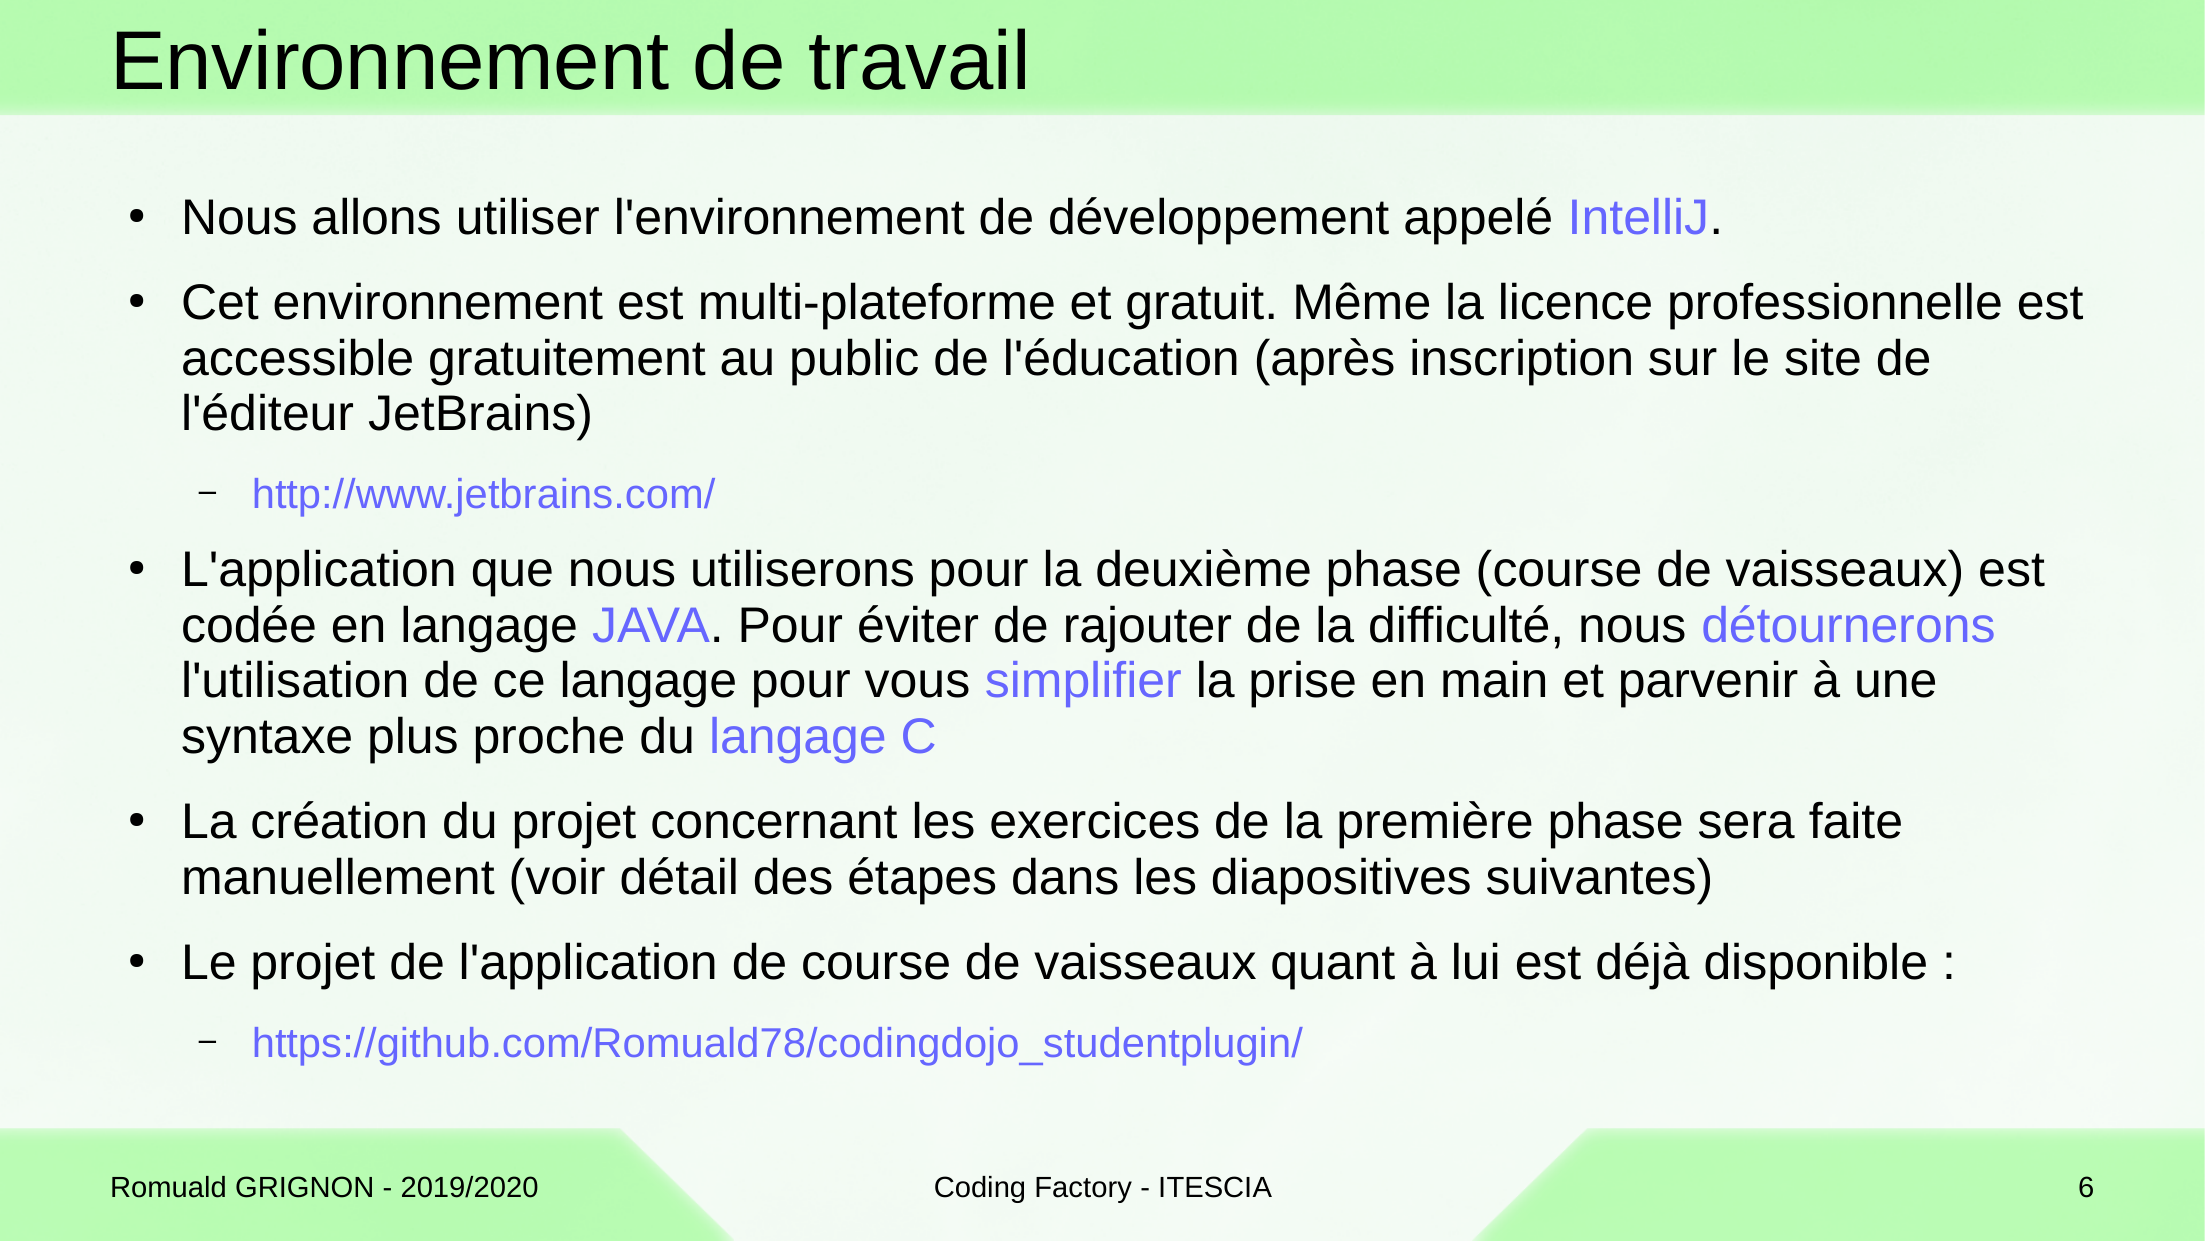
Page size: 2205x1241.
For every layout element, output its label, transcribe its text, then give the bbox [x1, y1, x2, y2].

title Environnement de travail [110, 49, 2095, 257]
picture [0, 0, 2205, 1241]
list Nous allons utiliser l'environnement de développement appelé IntelliJ. Cet environnement est multi-plateforme et gratuit. Même la licence professionnelle est accessible gratuitement au public de l'éducation (après inscription sur le site de l'éditeur JetBrains) http://www.jetbrains.com/ L'application que nous utiliserons pour la deuxième phase (course de vaisseaux) est codée en langage JAVA. Pour éviter de rajouter de la difficulté, nous détournerons l'utilisation de ce langage pour vous simplifier la prise en main et parvenir à une syntaxe plus proche du langage C La création du projet concernant les exercices de la première phase sera faite manuellement (voir détail des étapes dans les diapositives suivantes) Le projet de l'application de course de vaisseaux quant à lui est déjà disponible : https://github.com/Romuald78/codingdojo_studentplugin/ [110, 259, 2095, 1067]
